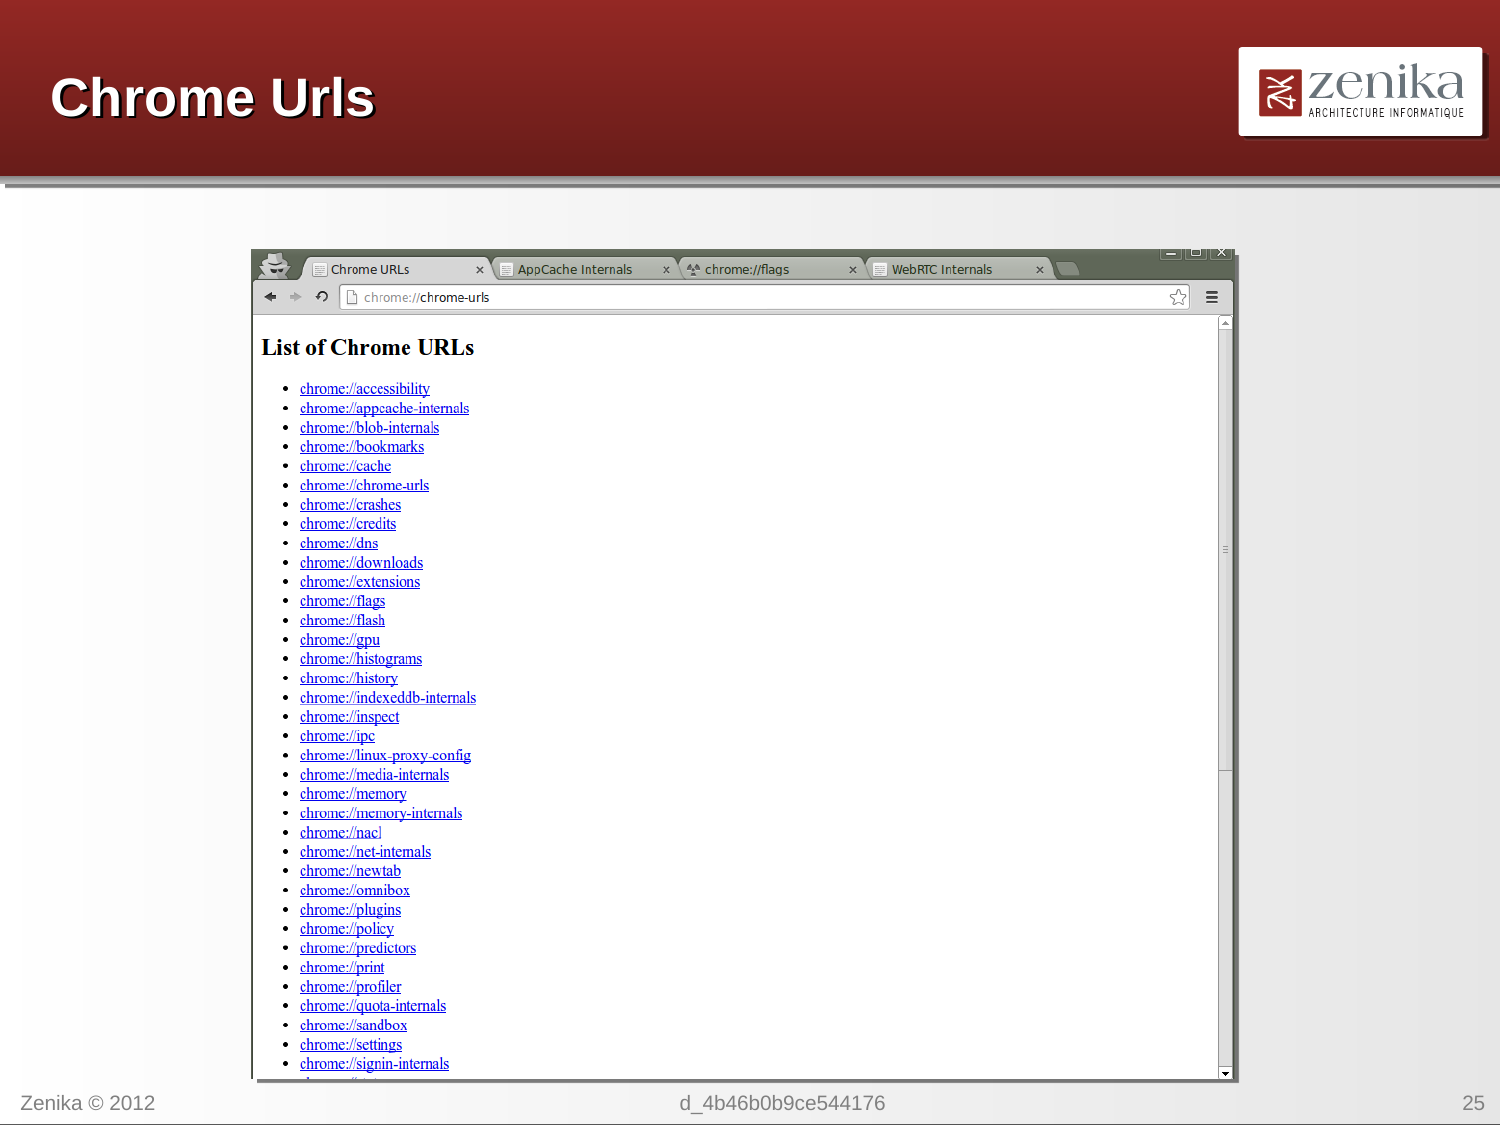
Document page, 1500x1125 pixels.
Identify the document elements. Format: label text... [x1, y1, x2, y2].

picture [251, 249, 1235, 1079]
picture [1257, 58, 1464, 125]
title Chrome Urls [50, 15, 1206, 180]
